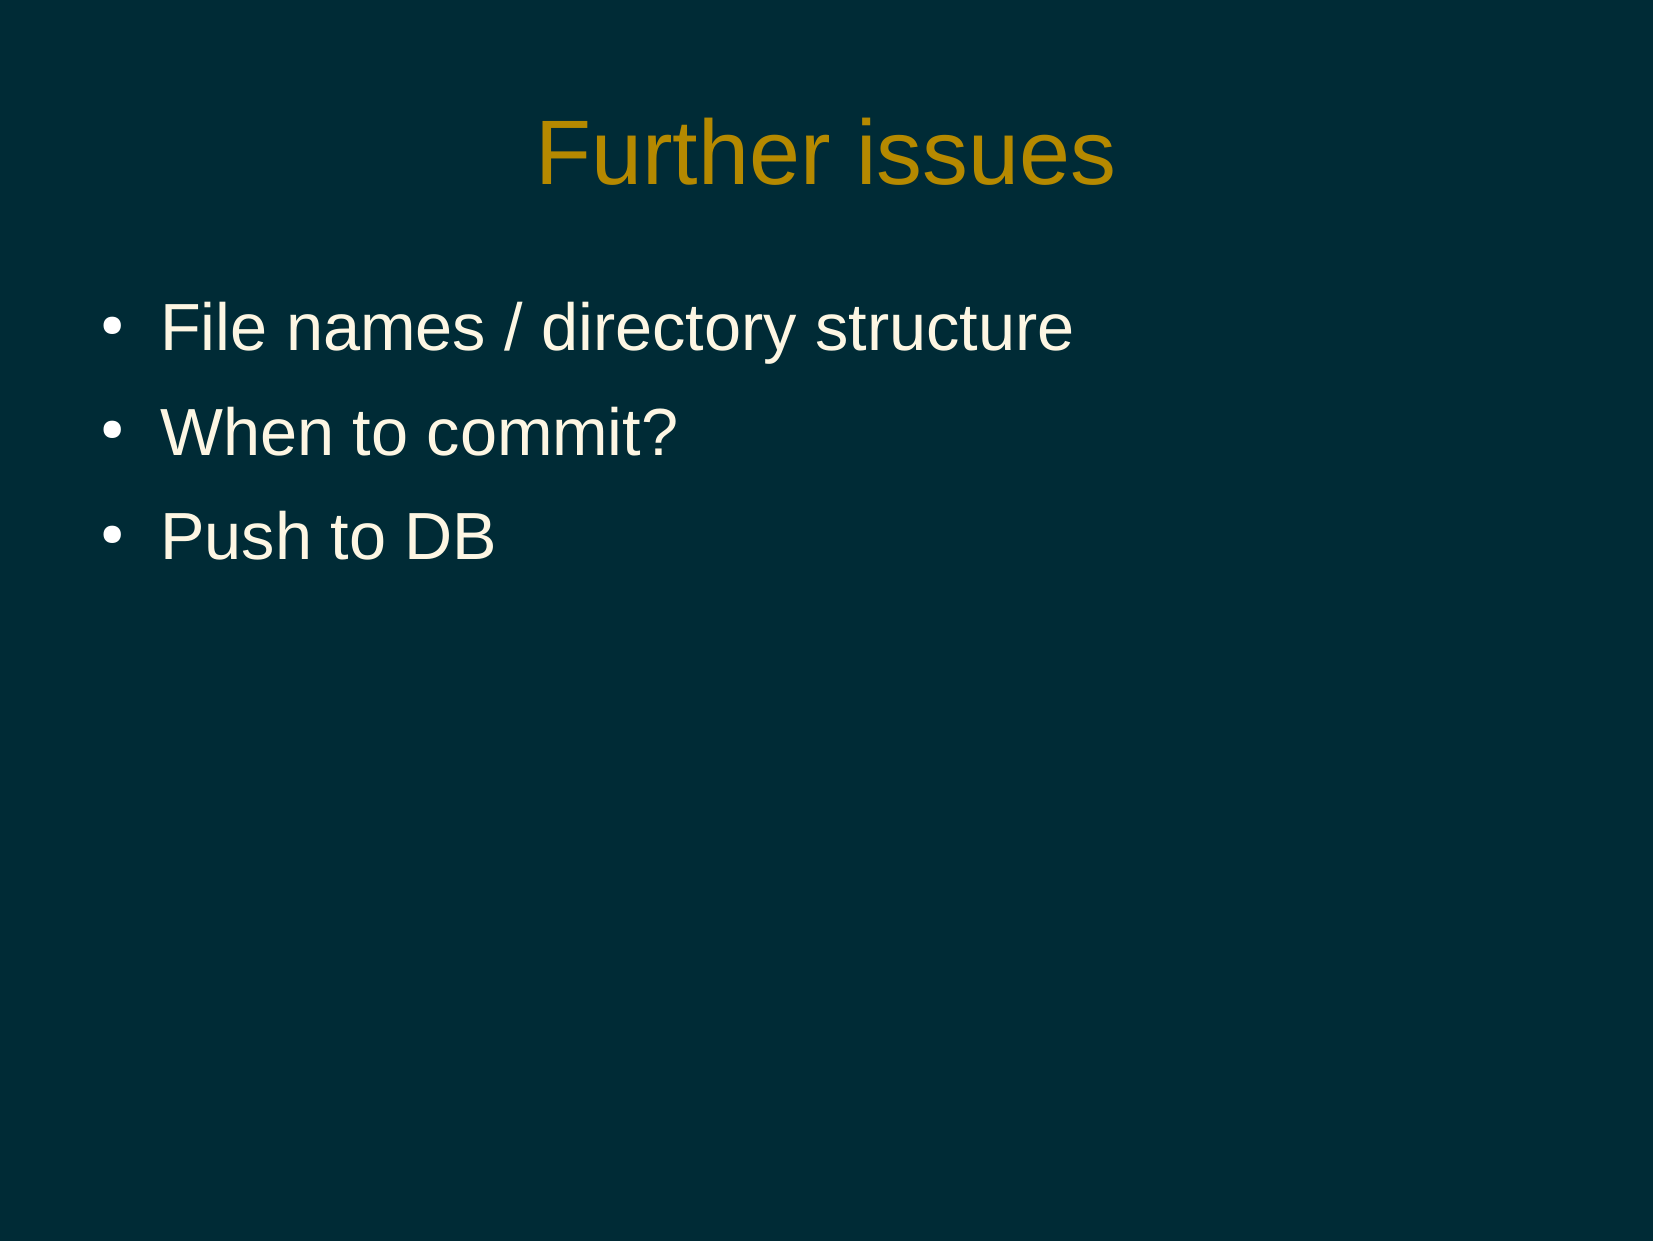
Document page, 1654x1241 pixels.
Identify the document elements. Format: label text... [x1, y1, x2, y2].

title Further issues [82, 49, 1571, 257]
list File names / directory structure When to commit? Push to DB [82, 290, 1571, 1010]
